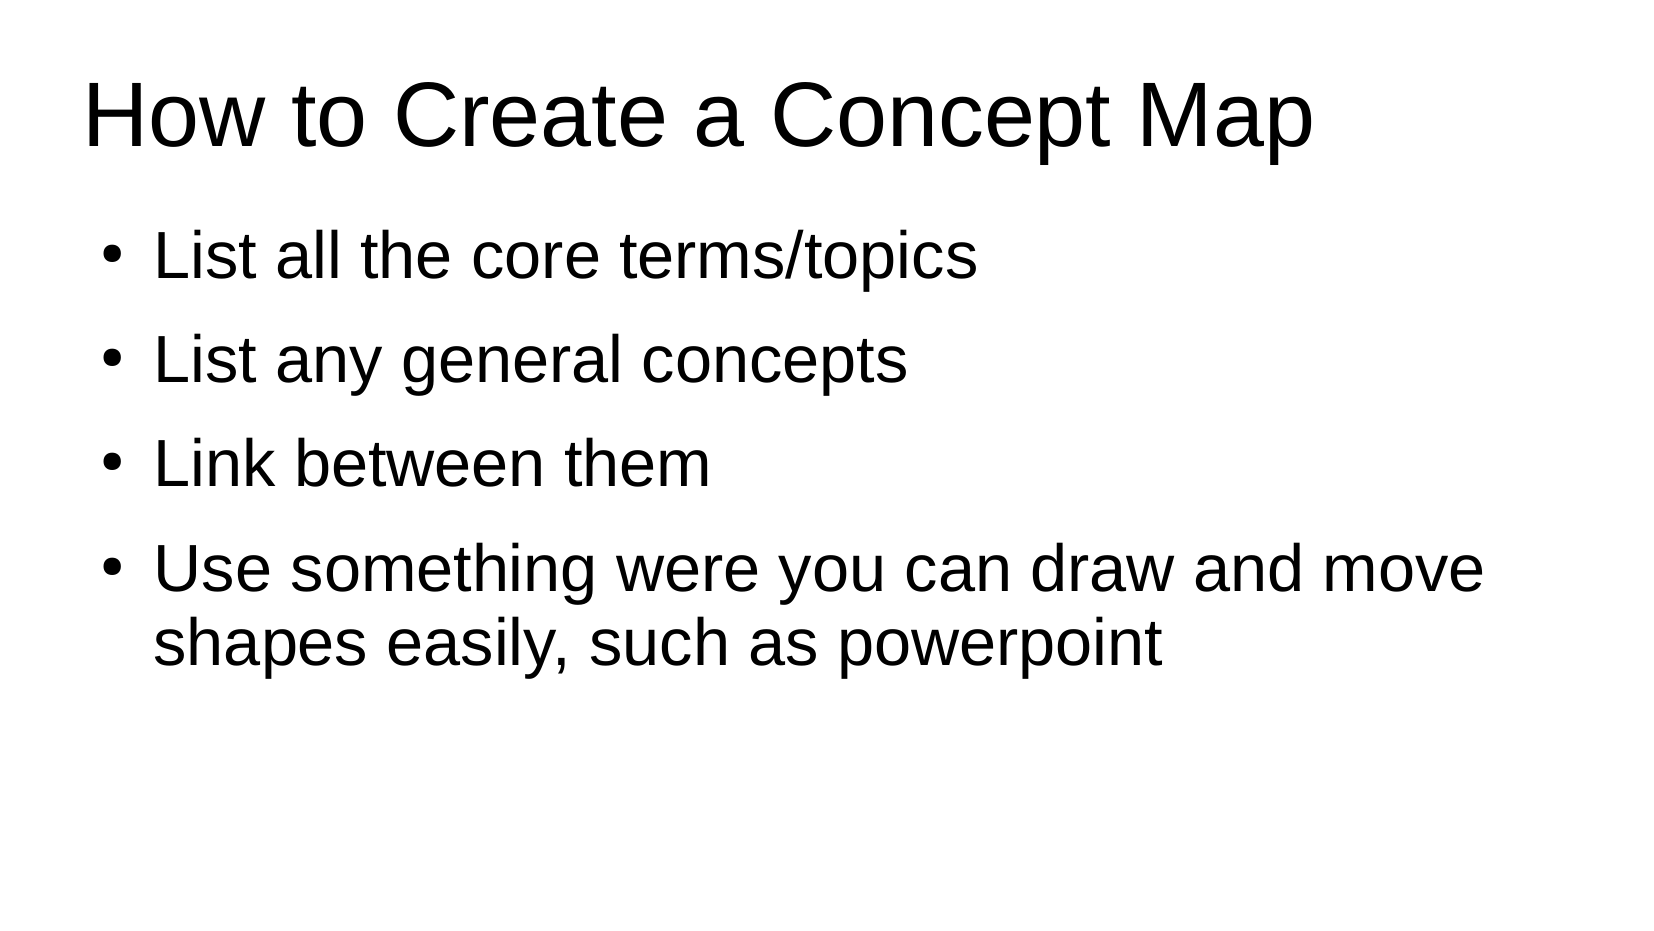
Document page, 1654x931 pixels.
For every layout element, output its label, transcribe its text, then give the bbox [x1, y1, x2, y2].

list List all the core terms/topics List any general concepts Link between them Use something were you can draw and move shapes easily, such as powerpoint [82, 217, 1571, 758]
title How to Create a Concept Map [82, 37, 1571, 193]
